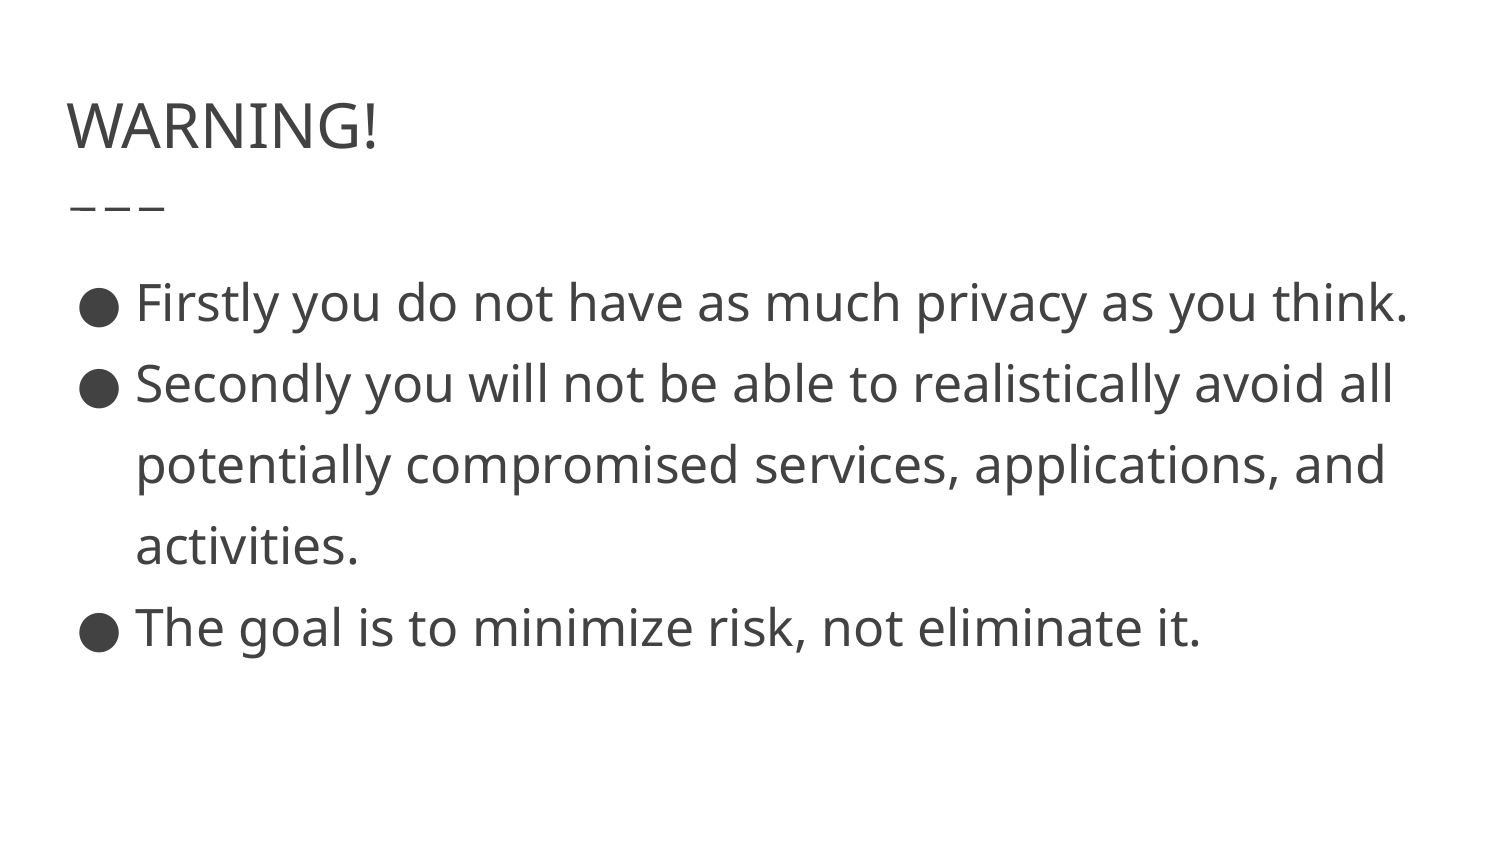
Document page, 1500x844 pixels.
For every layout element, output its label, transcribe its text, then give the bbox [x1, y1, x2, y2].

title WARNING! [51, 61, 1449, 182]
list Firstly you do not have as much privacy as you think. Secondly you will not be able to realistically avoid all potentially compromised services, applications, and activities. The goal is to minimize risk, not eliminate it. [51, 240, 1449, 750]
